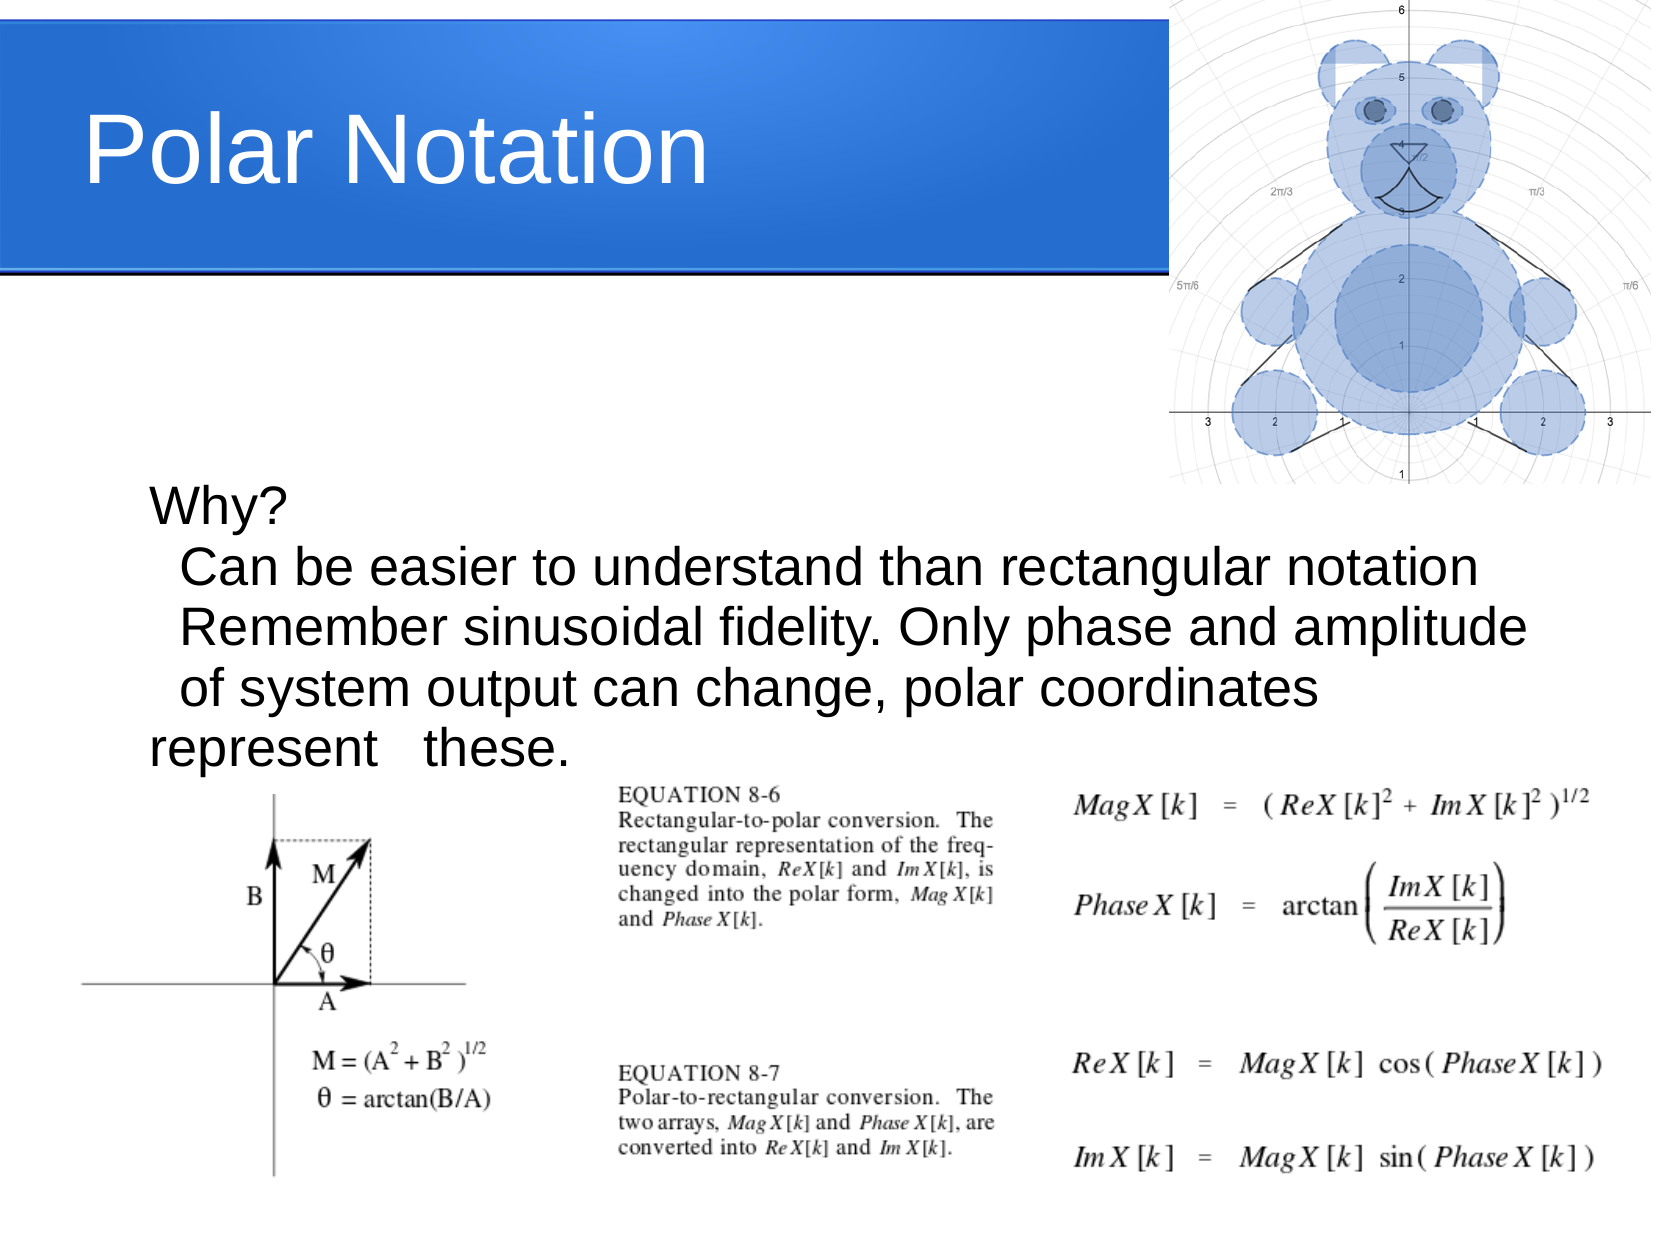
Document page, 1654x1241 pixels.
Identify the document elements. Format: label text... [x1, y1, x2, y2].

title Polar Notation [82, 47, 1169, 252]
picture [603, 765, 1636, 1201]
picture [45, 794, 595, 1200]
text_box Why? Can be easier to understand than rectangular notation Remember sinusoidal fidelity. Only phase and amplitude of system output can change, polar coordinates represent these. [135, 468, 1576, 754]
picture [1169, 0, 1651, 484]
